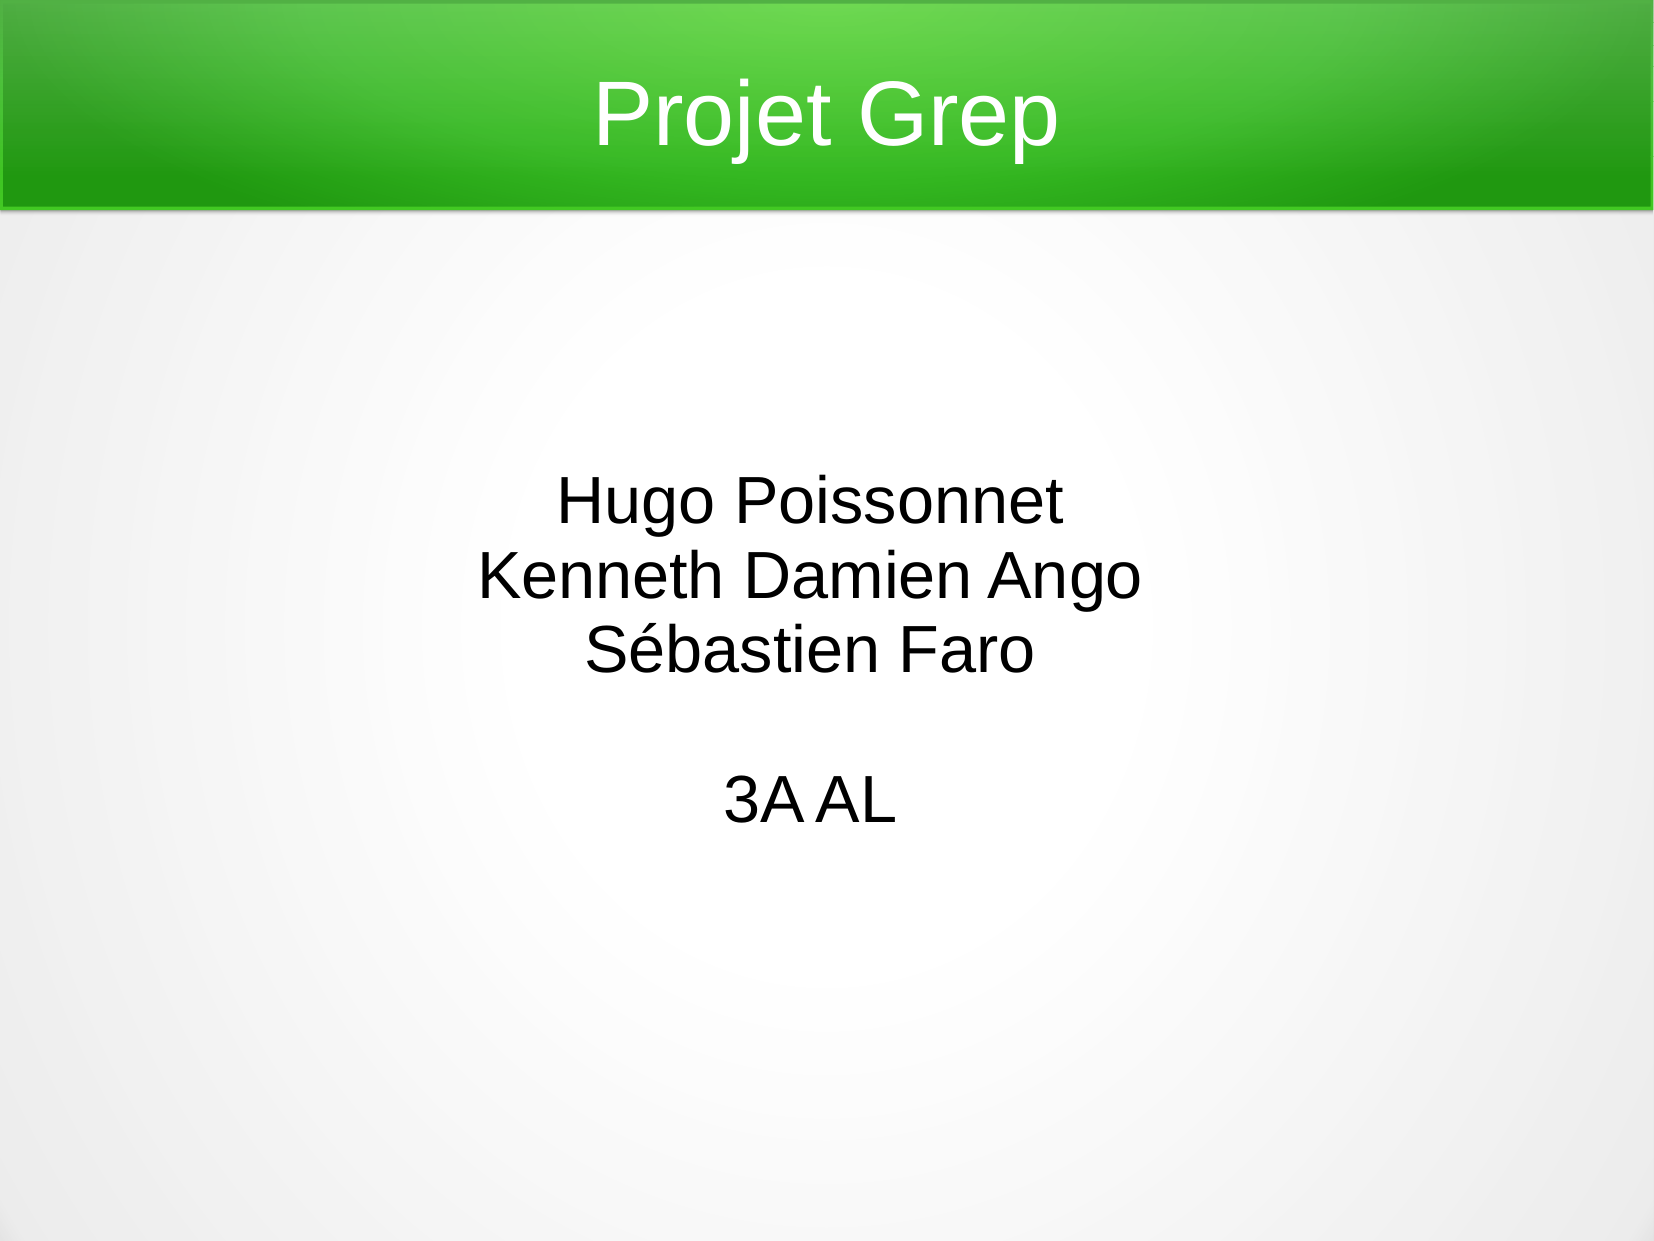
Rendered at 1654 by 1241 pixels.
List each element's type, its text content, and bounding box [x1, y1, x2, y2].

subtitle Hugo Poissonnet Kenneth Damien Ango Sébastien Faro 3A AL [82, 290, 1538, 1010]
title Projet Grep [82, 49, 1571, 179]
